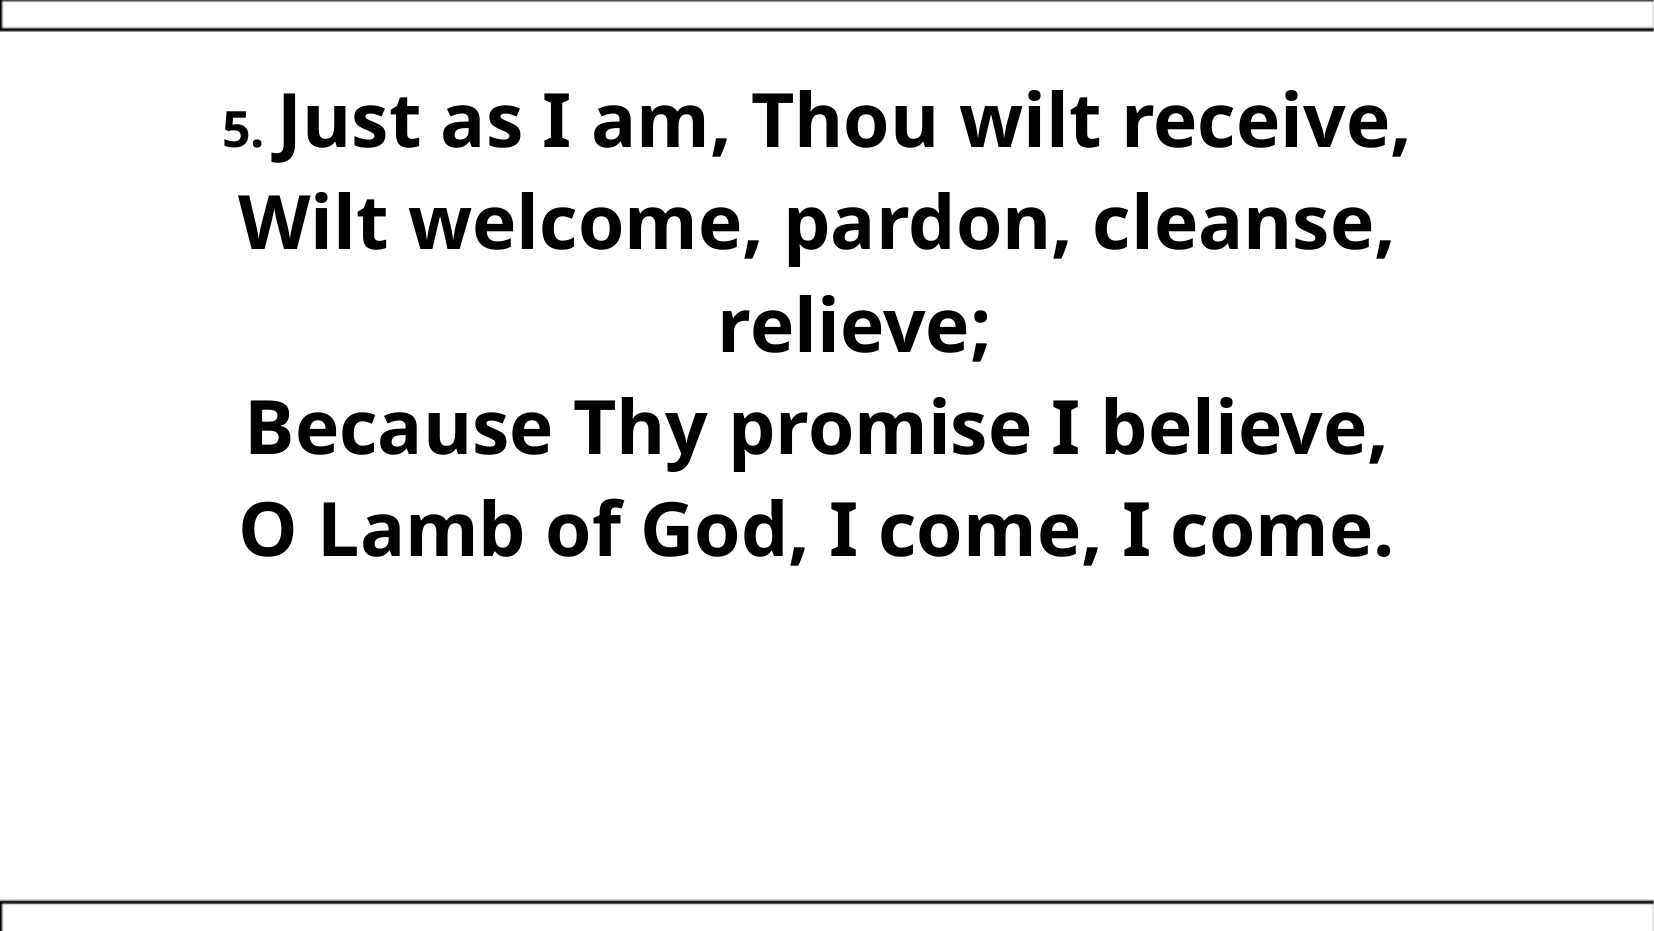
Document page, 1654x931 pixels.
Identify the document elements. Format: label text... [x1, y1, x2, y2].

text_box 5. Just as I am, Thou wilt receive, Wilt welcome, pardon, cleanse, relieve; Because Thy promise I believe, O Lamb of God, I come, I come. [90, 60, 1546, 475]
picture [0, 0, 1654, 931]
